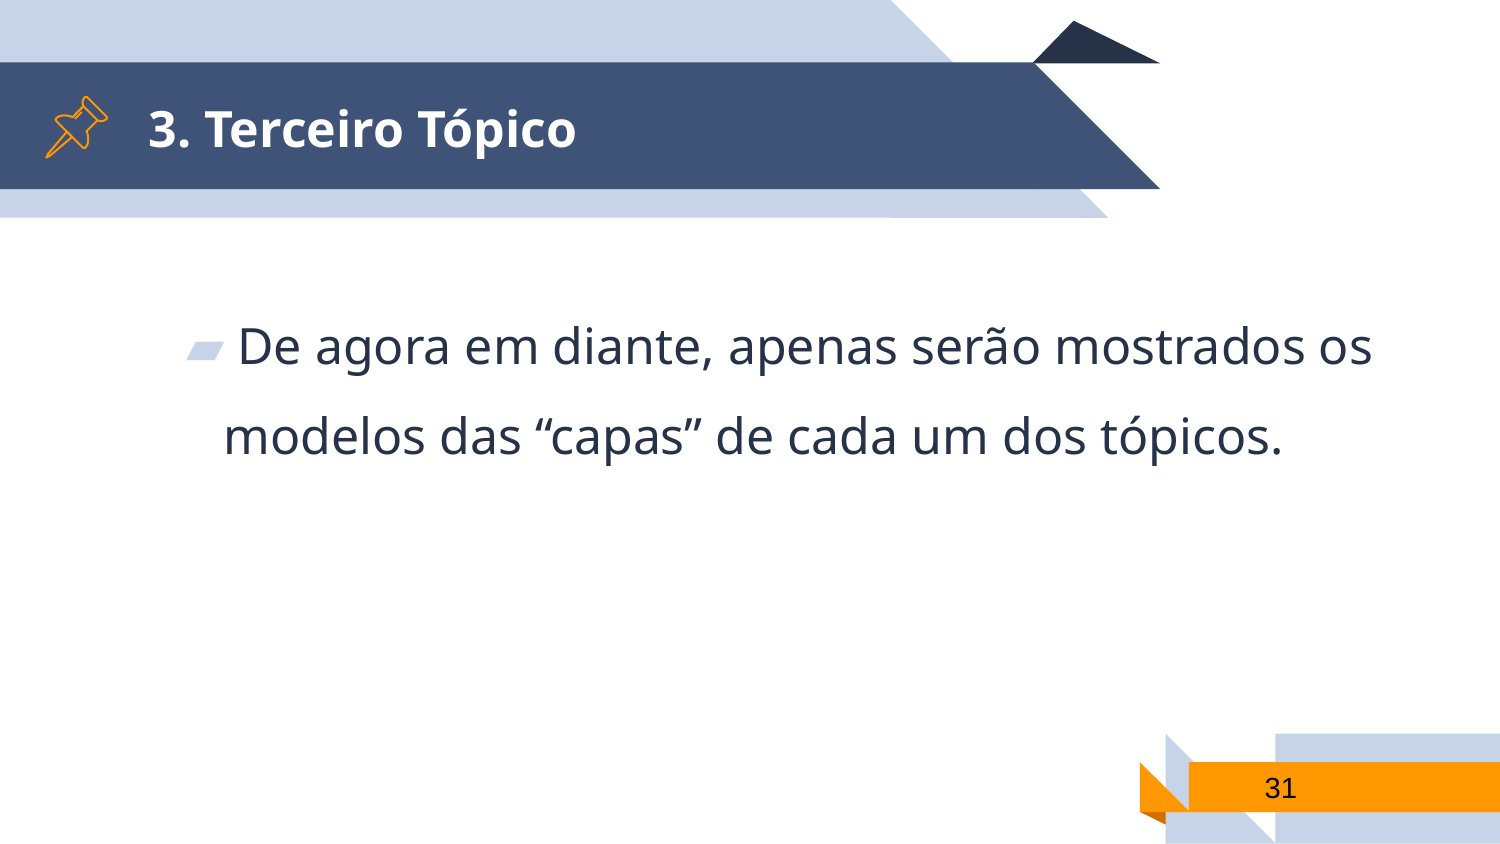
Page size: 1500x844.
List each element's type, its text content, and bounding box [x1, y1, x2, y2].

slide_number <number> [1249, 760, 1494, 813]
list De agora em diante, apenas serão mostrados os modelos das “capas” de cada um dos tópicos. [133, 217, 1430, 532]
title 3. Terceiro Tópico [133, 64, 1035, 190]
